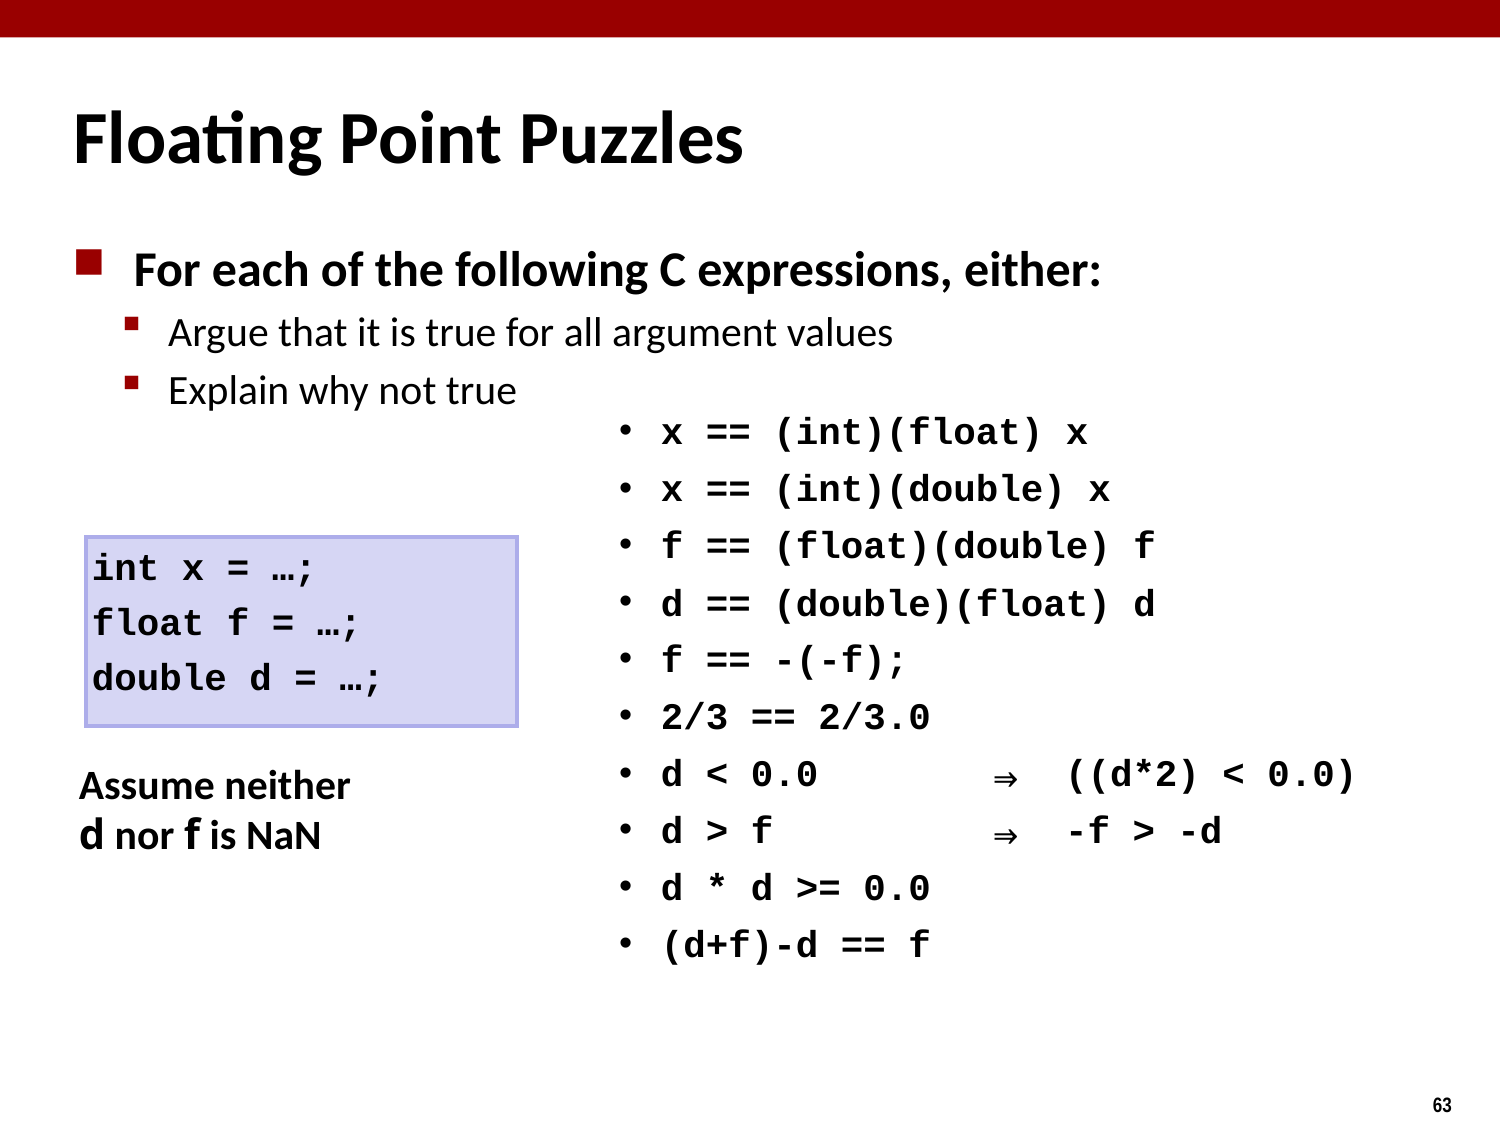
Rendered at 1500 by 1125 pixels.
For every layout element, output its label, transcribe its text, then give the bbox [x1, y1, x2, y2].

list For each of the following C expressions, either: Argue that it is true for all argument values Explain why not true [62, 229, 1438, 438]
title Floating Point Puzzles [58, 71, 1304, 197]
text_box Assume neither d nor f is NaN [72, 751, 358, 865]
text_box int x = …; float f = …; double d = …; [85, 536, 517, 727]
text_box x == (int)(float) x x == (int)(double) x f == (float)(double) f d == (double)(float) d f == -(-f); 2/3 == 2/3.0 d < 0.0 ⇒ ((d*2) < 0.0) d > f ⇒ -f > -d d * d >= 0.0 (d+f)-d == f [612, 401, 1415, 1070]
